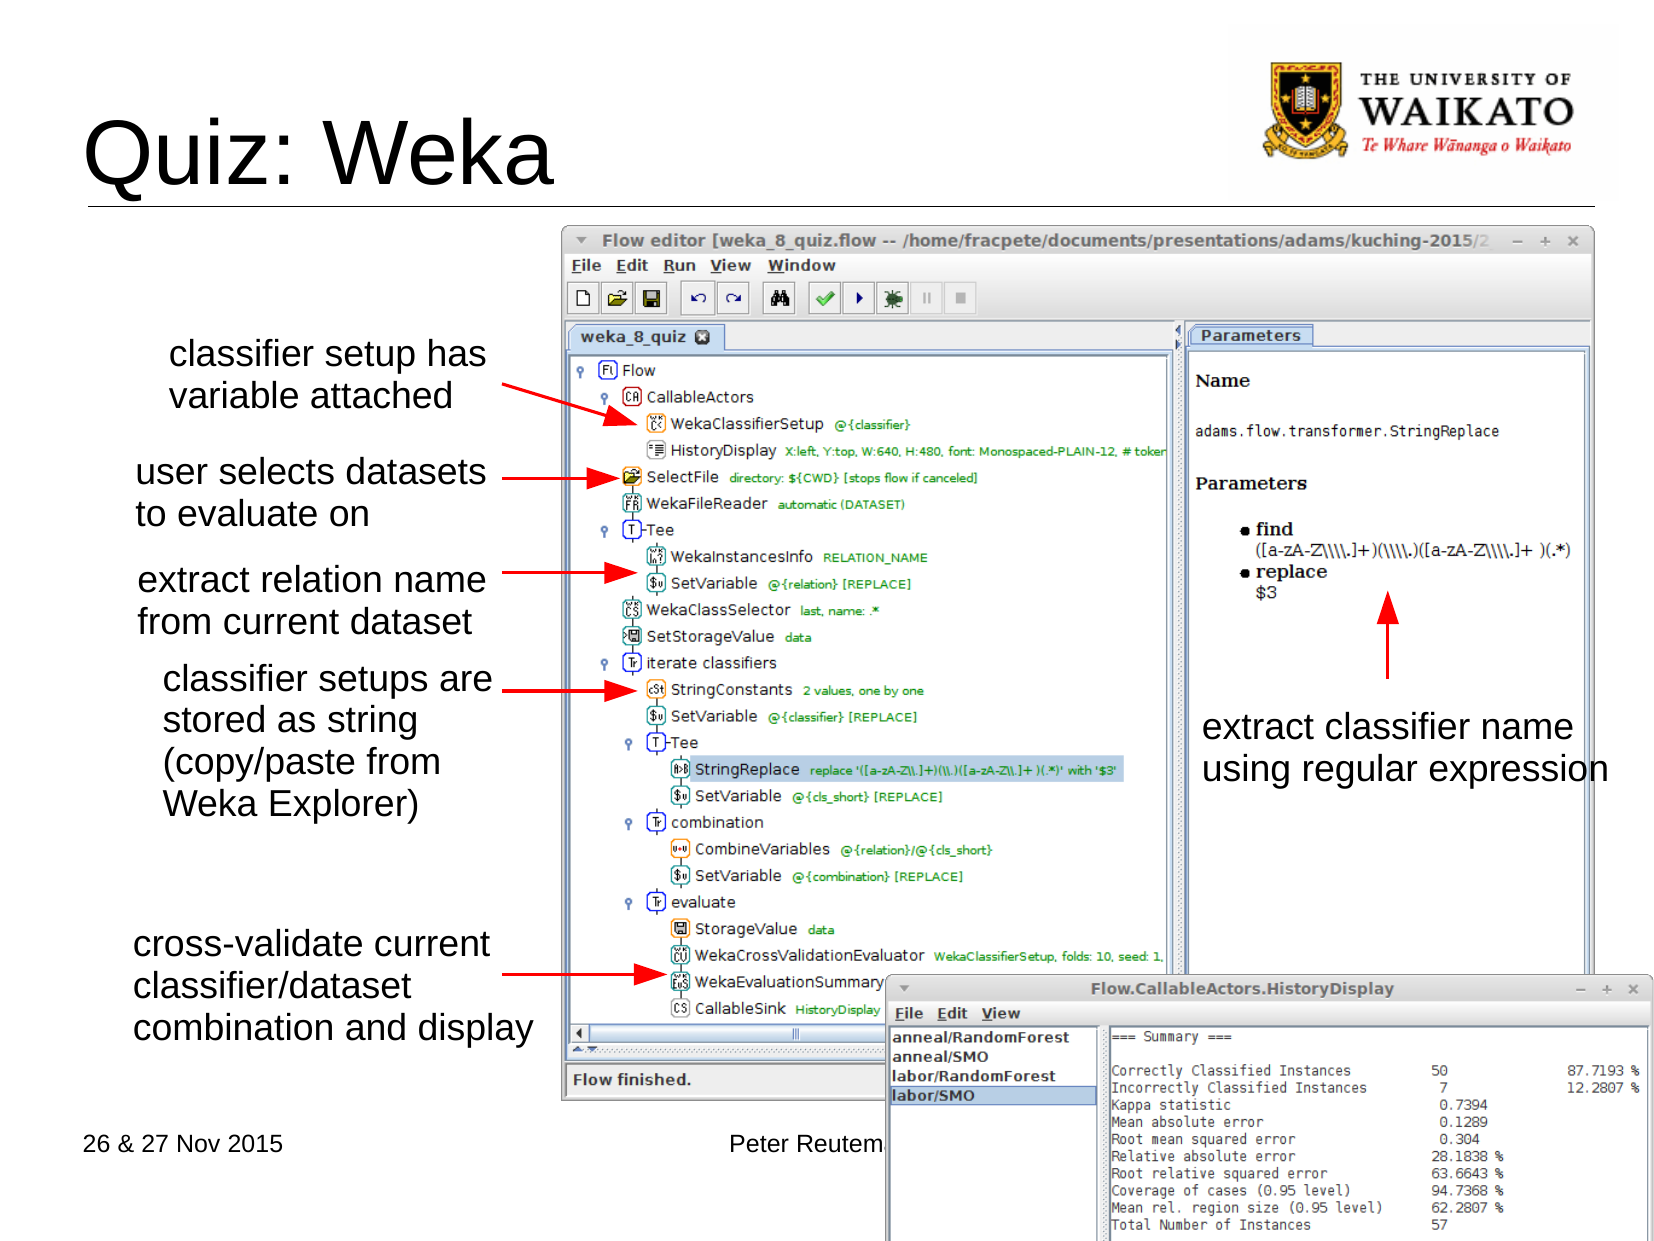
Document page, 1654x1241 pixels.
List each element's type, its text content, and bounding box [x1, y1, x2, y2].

text_box user selects datasets to evaluate on [120, 442, 502, 542]
picture [561, 225, 1654, 1241]
text_box extract classifier name using regular expression [1187, 698, 1625, 798]
picture [1228, 24, 1619, 201]
text_box cross-validate current classifier/dataset combination and display [118, 915, 549, 1116]
text_box classifier setup has variable attached [154, 324, 502, 424]
title Quiz: Weka [82, 49, 1571, 257]
text_box classifier setups are stored as string (copy/paste from Weka Explorer) [147, 649, 519, 833]
text_box extract relation name from current dataset [122, 550, 502, 650]
